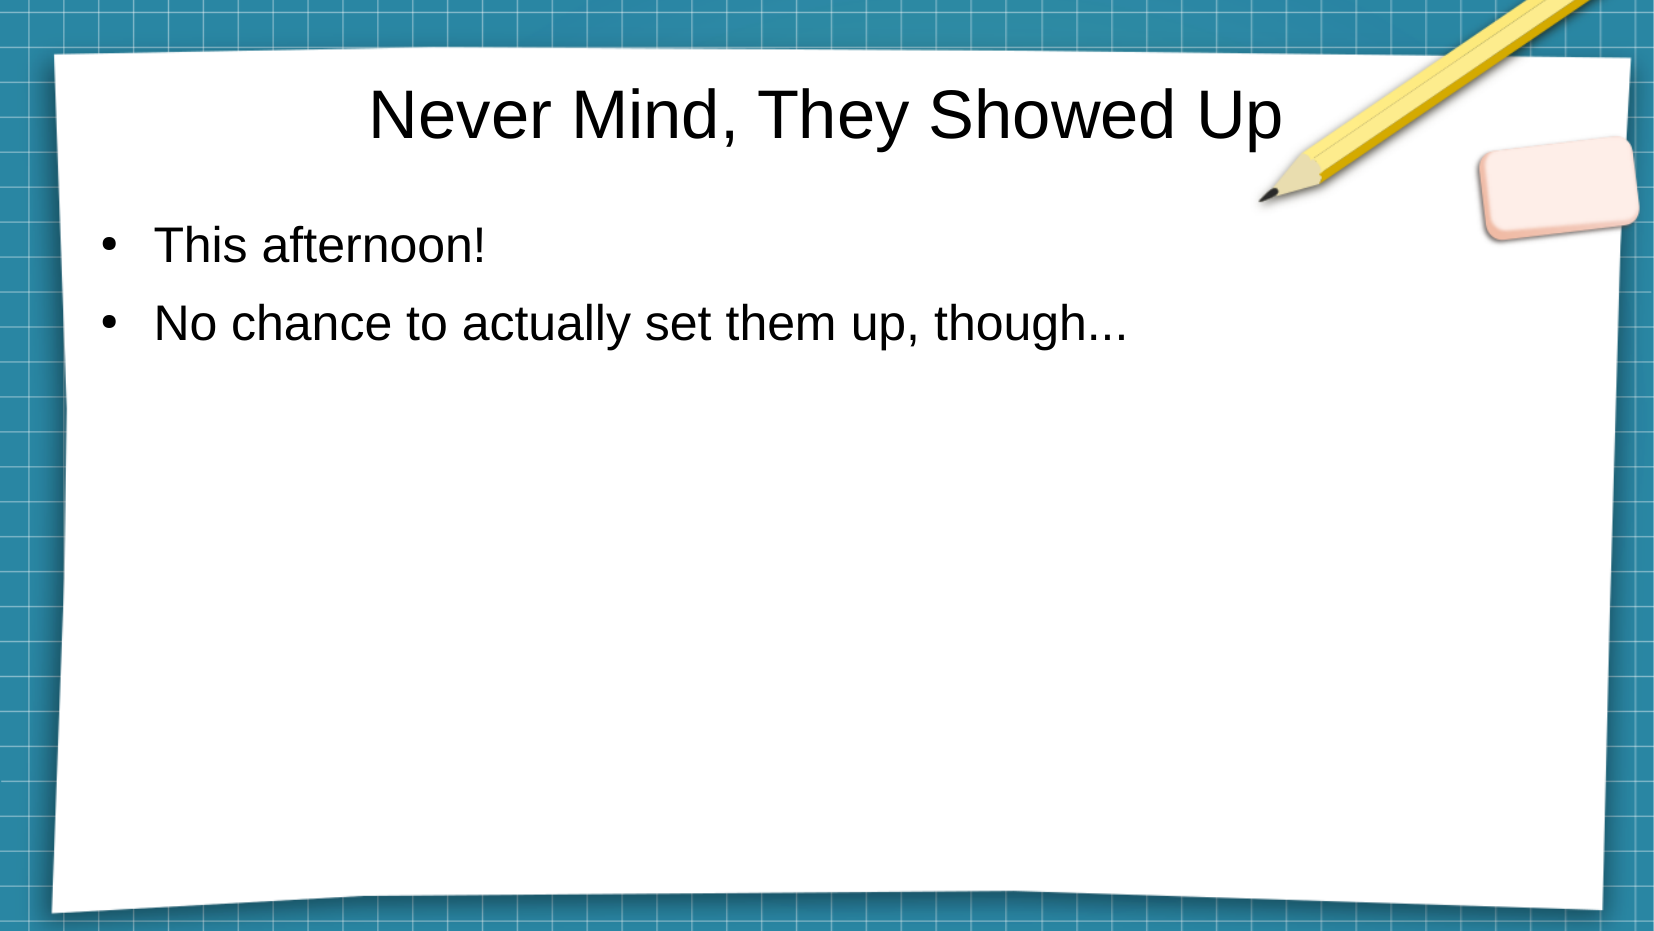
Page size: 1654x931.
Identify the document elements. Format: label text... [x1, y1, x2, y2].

list This afternoon! No chance to actually set them up, though... [82, 217, 1571, 758]
picture [0, 0, 1654, 931]
title Never Mind, They Showed Up [82, 37, 1571, 193]
